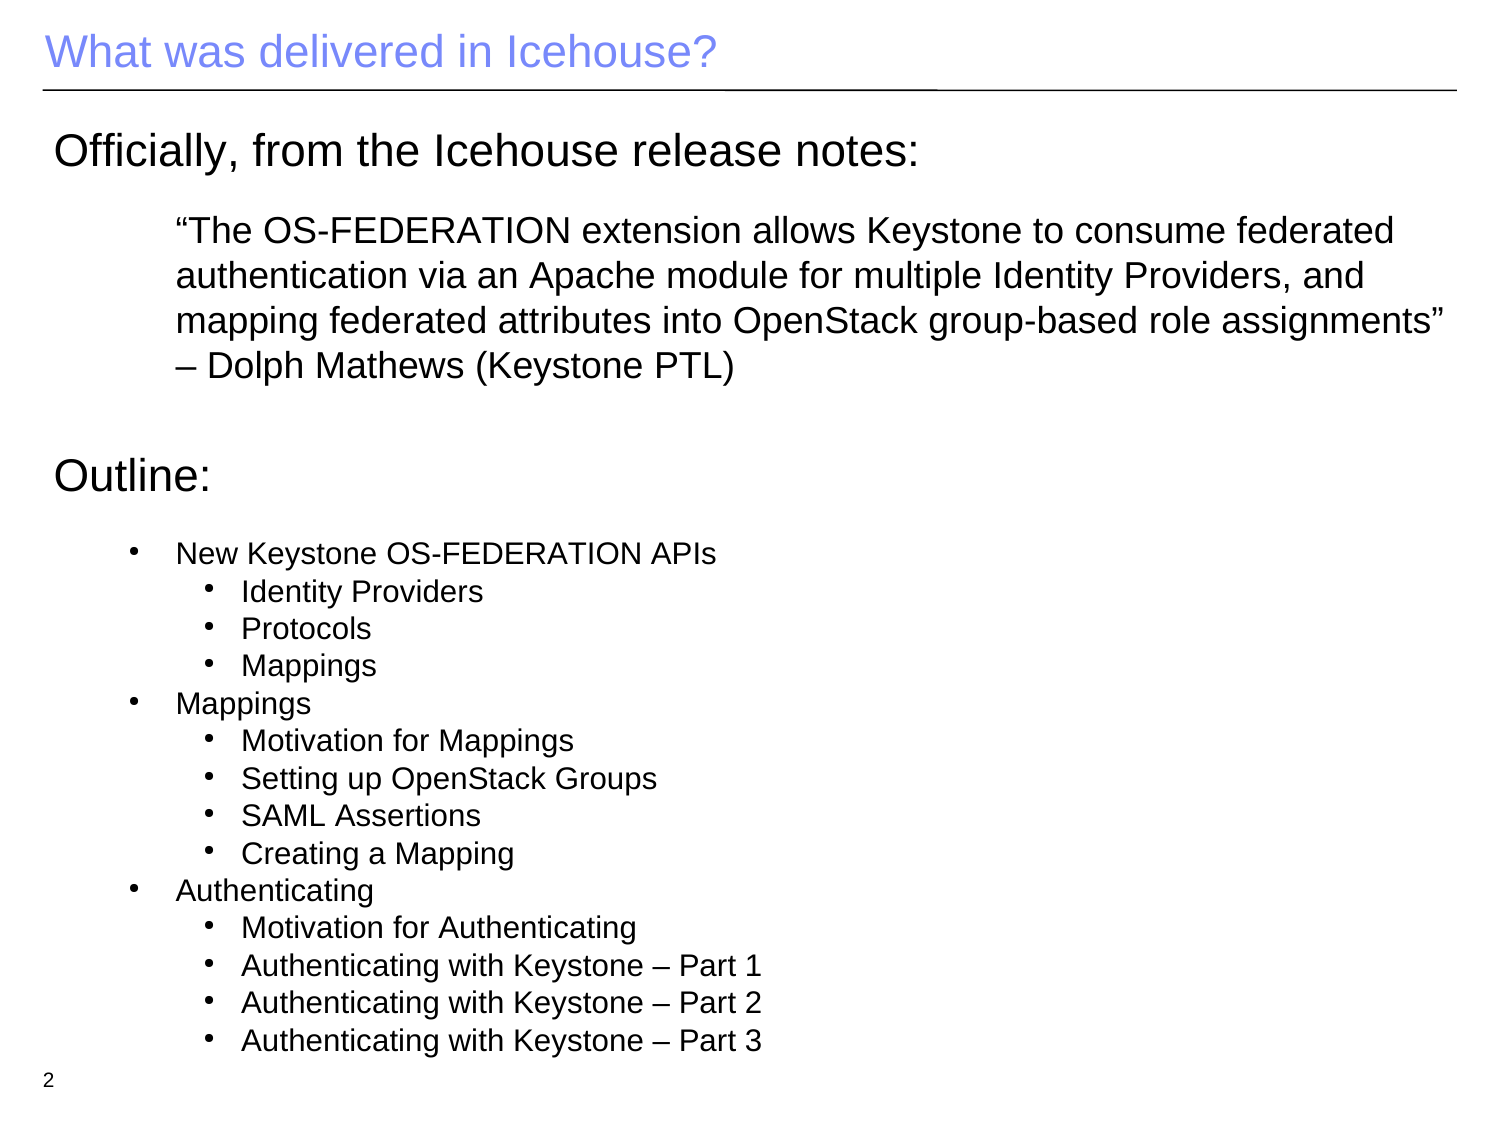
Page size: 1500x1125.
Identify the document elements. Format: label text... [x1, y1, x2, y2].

text_box What was delivered in Icehouse? [29, 20, 1456, 86]
text_box Officially, from the Icehouse release notes: “The OS-FEDERATION extension allows Keystone to consume federated authentication via an Apache module for multiple Identity Providers, and mapping federated attributes into OpenStack group-based role assignments” – Dolph Mathews (Keystone PTL) Outline: New Keystone OS-FEDERATION APIs Identity Providers Protocols Mappings Mappings Motivation for Mappings Setting up OpenStack Groups SAML Assertions Creating a Mapping Authenticating Motivation for Authenticating Authenticating with Keystone – Part 1 Authenticating with Keystone – Part 2 Authenticating with Keystone – Part 3 [39, 113, 1463, 1066]
